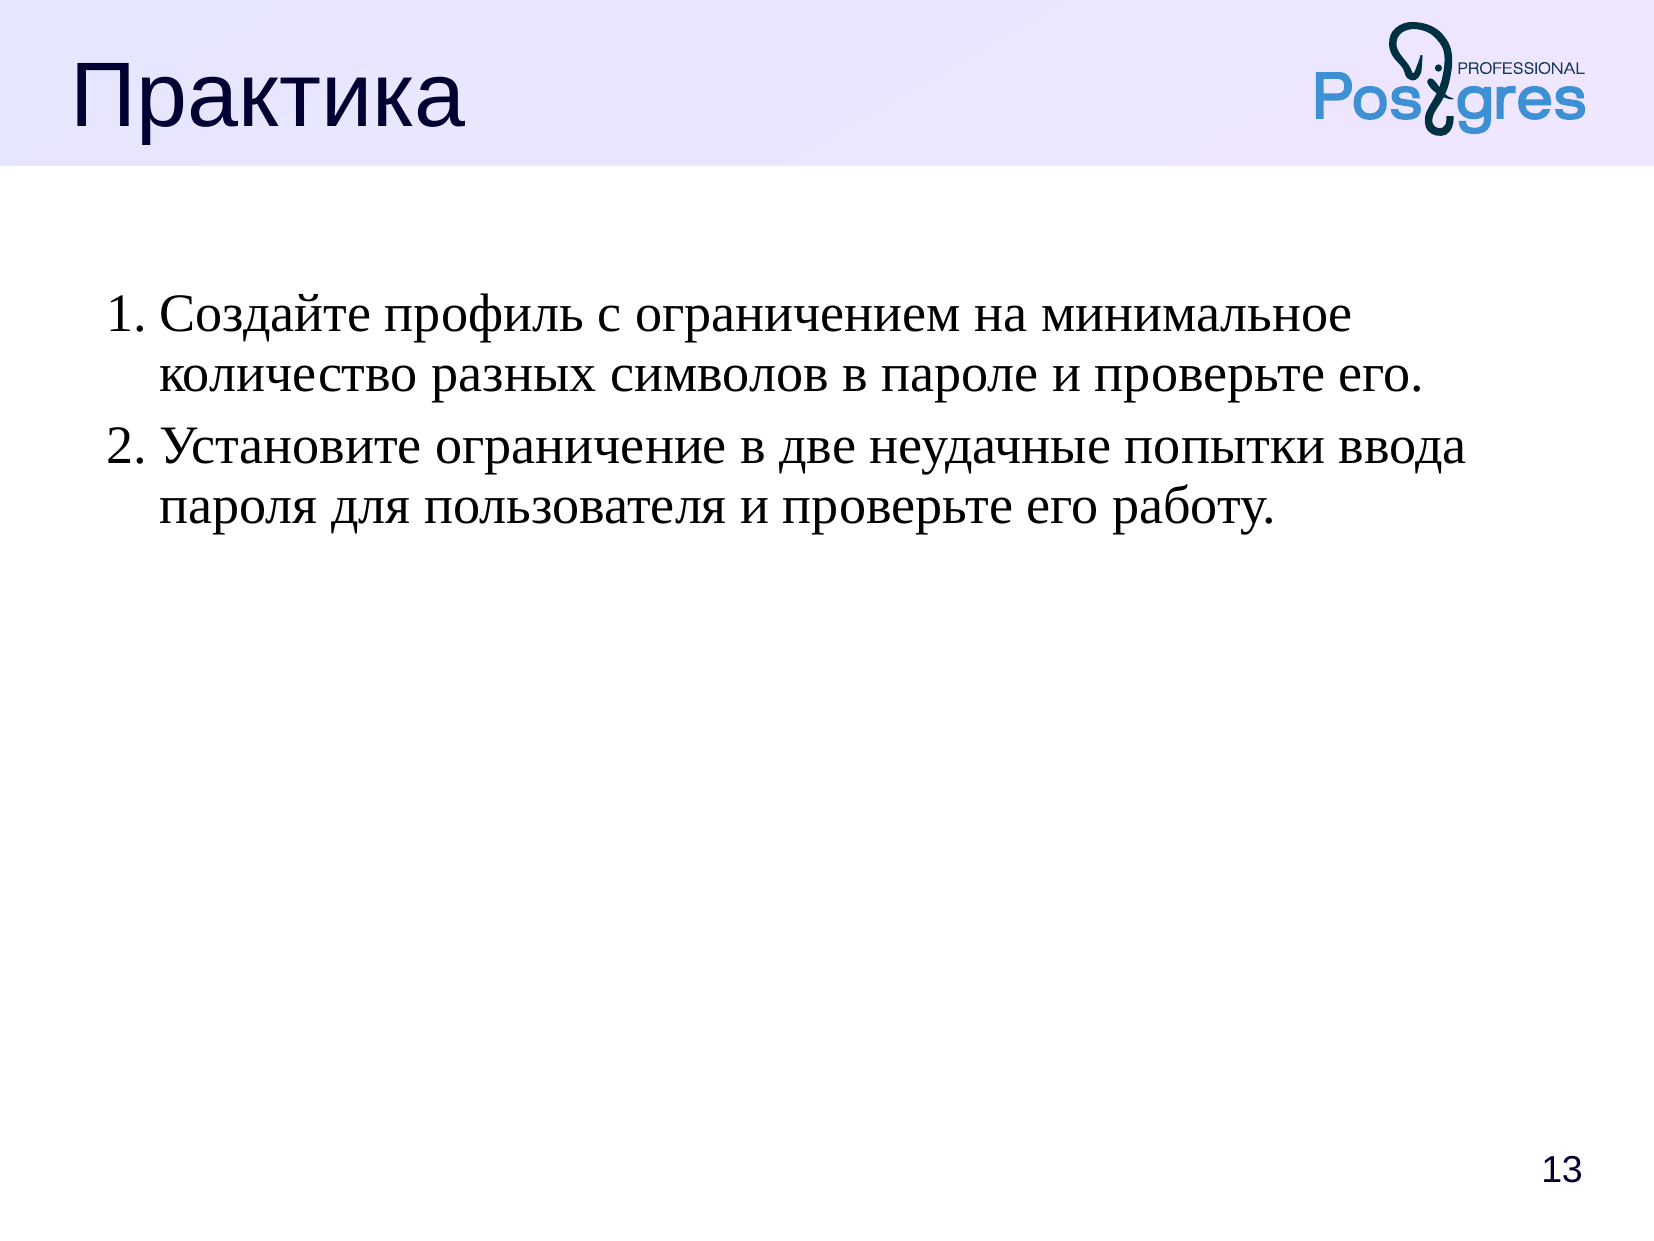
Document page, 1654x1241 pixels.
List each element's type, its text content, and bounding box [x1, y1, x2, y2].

title Практика [70, 43, 1241, 147]
list Создайте профиль с ограничением на минимальное количество разных символов в пароле и проверьте его. Установите ограничение в две неудачные попытки ввода пароля для пользователя и проверьте его работу. [70, 283, 1583, 1134]
